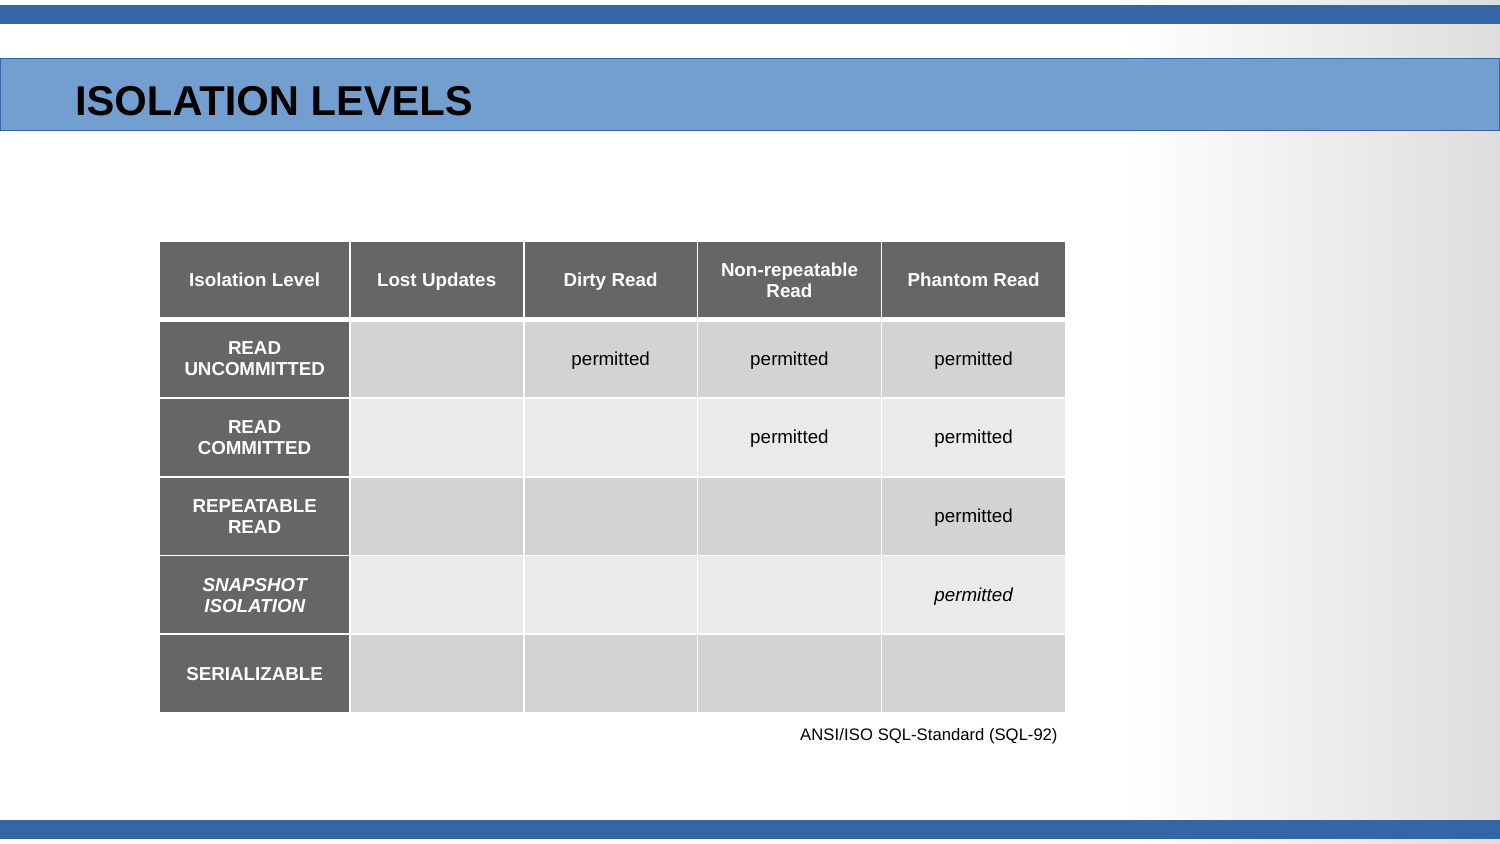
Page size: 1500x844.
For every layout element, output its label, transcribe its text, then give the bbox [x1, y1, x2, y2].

table_cell [351, 635, 523, 712]
table_cell SNAPSHOT ISOLATION [160, 556, 349, 633]
table_cell permitted [882, 556, 1065, 633]
table_cell [525, 556, 697, 633]
table_cell REPEATABLE READ [160, 478, 349, 555]
table_cell [525, 635, 697, 712]
table_cell permitted [698, 322, 881, 397]
table_cell READ COMMITTED [160, 399, 349, 476]
table_cell [698, 635, 881, 712]
table_cell SERIALIZABLE [160, 635, 349, 712]
table_cell [351, 322, 523, 397]
table_cell READ UNCOMMITTED [160, 322, 349, 397]
table_cell [698, 556, 881, 633]
table_cell permitted [698, 399, 881, 476]
table_cell permitted [882, 399, 1065, 476]
table_header Dirty Read [525, 242, 697, 317]
table_cell [525, 478, 697, 555]
table_cell [351, 478, 523, 555]
text_box ANSI/ISO SQL-Standard (SQL-92) [785, 715, 1081, 751]
table_header Non-repeatable Read [698, 242, 881, 317]
table_cell [351, 556, 523, 633]
title Isolation levels [63, 52, 1199, 151]
table_cell [882, 635, 1065, 712]
table_header Phantom Read [882, 242, 1065, 317]
table_cell permitted [882, 322, 1065, 397]
table_cell permitted [525, 322, 697, 397]
table_cell [525, 399, 697, 476]
table_header Lost Updates [351, 242, 523, 317]
table_header Isolation Level [160, 242, 349, 317]
table_cell permitted [882, 478, 1065, 555]
table_cell [698, 478, 881, 555]
table_cell [351, 399, 523, 476]
